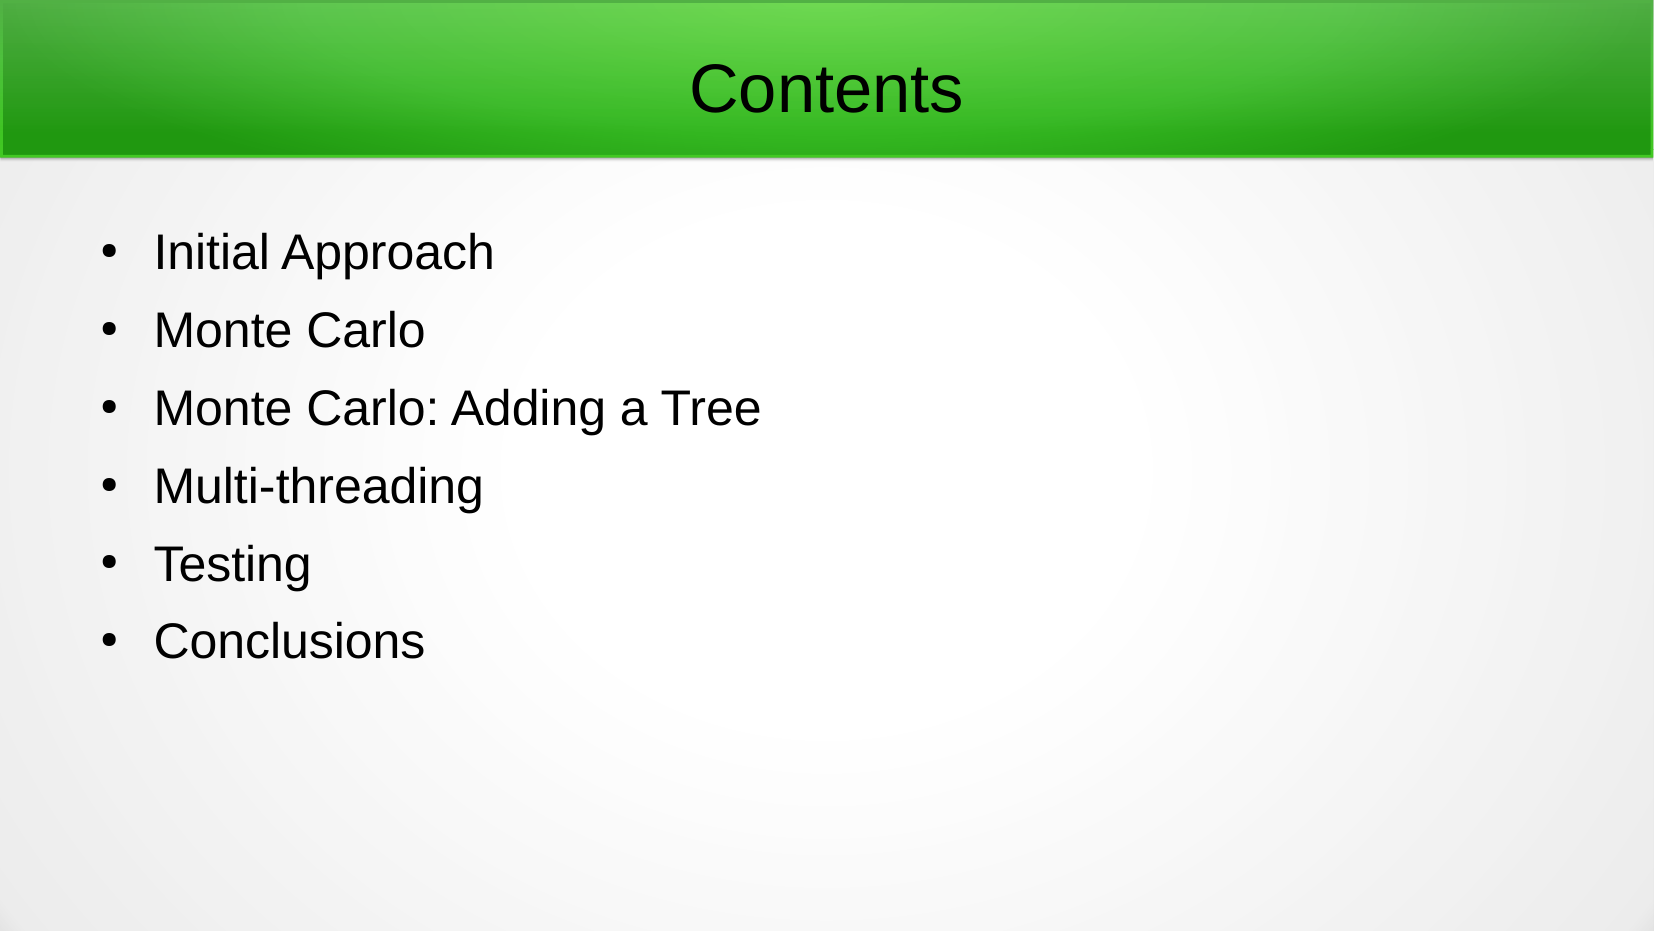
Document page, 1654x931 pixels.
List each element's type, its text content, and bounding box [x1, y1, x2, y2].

list Initial Approach Monte Carlo Monte Carlo: Adding a Tree Multi-threading Testing Conclusions [82, 224, 1571, 764]
title Contents [82, 35, 1571, 142]
